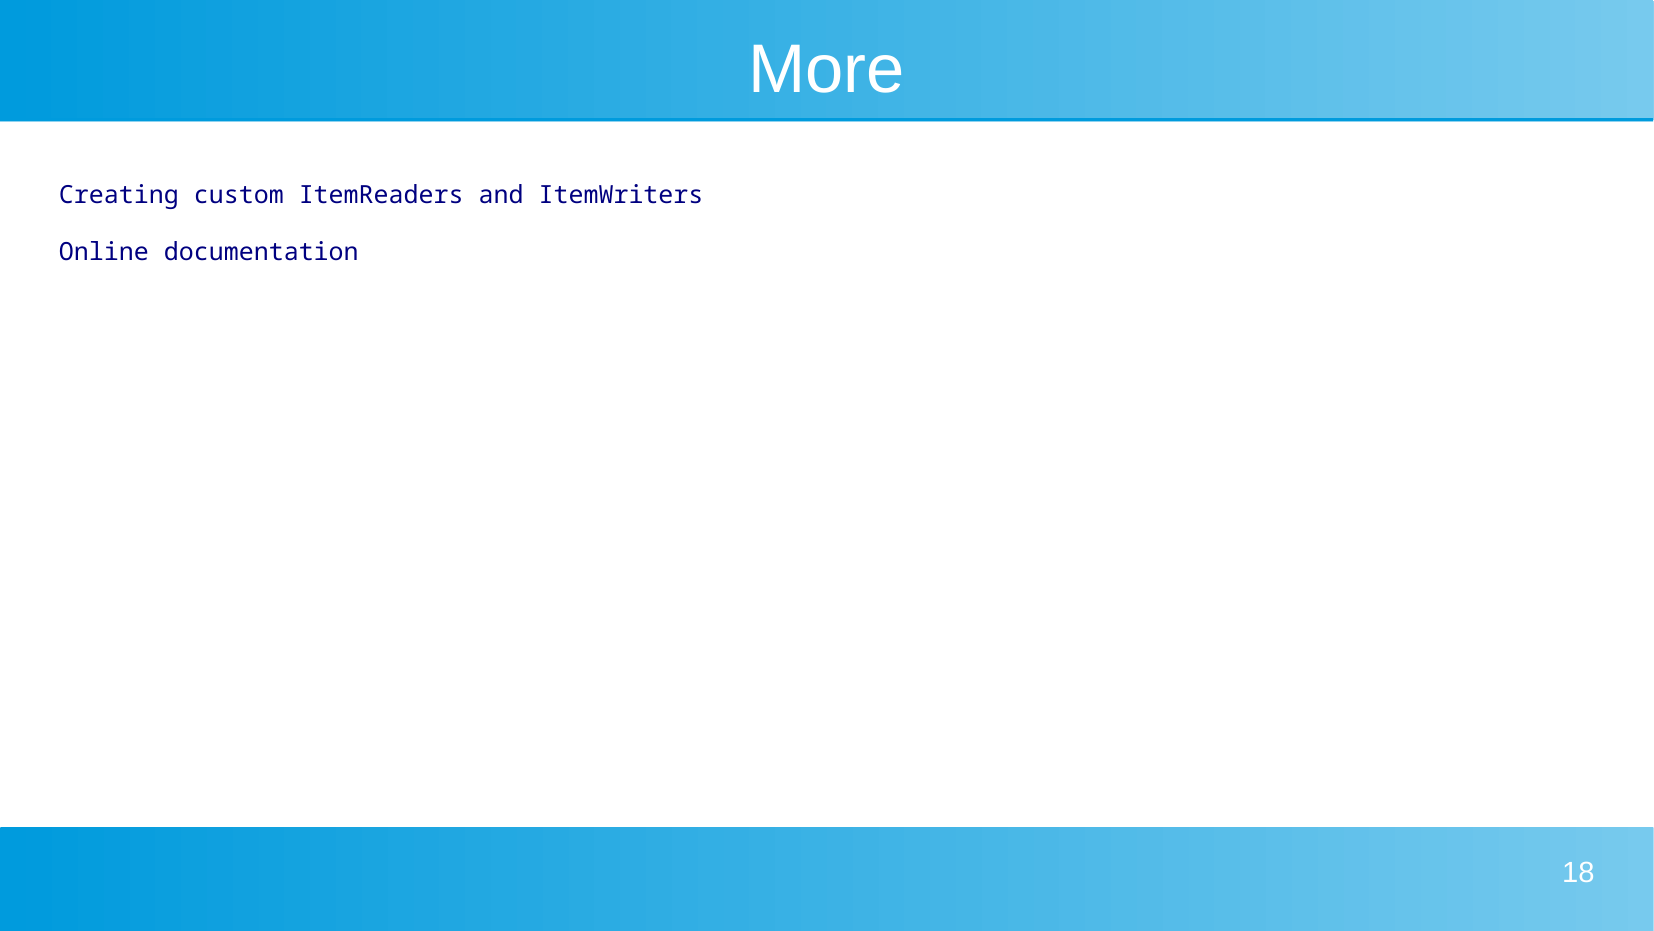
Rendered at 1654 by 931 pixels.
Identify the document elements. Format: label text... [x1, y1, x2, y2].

list Creating custom ItemReaders and ItemWriters Online documentation [59, 177, 1595, 768]
title More [59, 29, 1595, 108]
